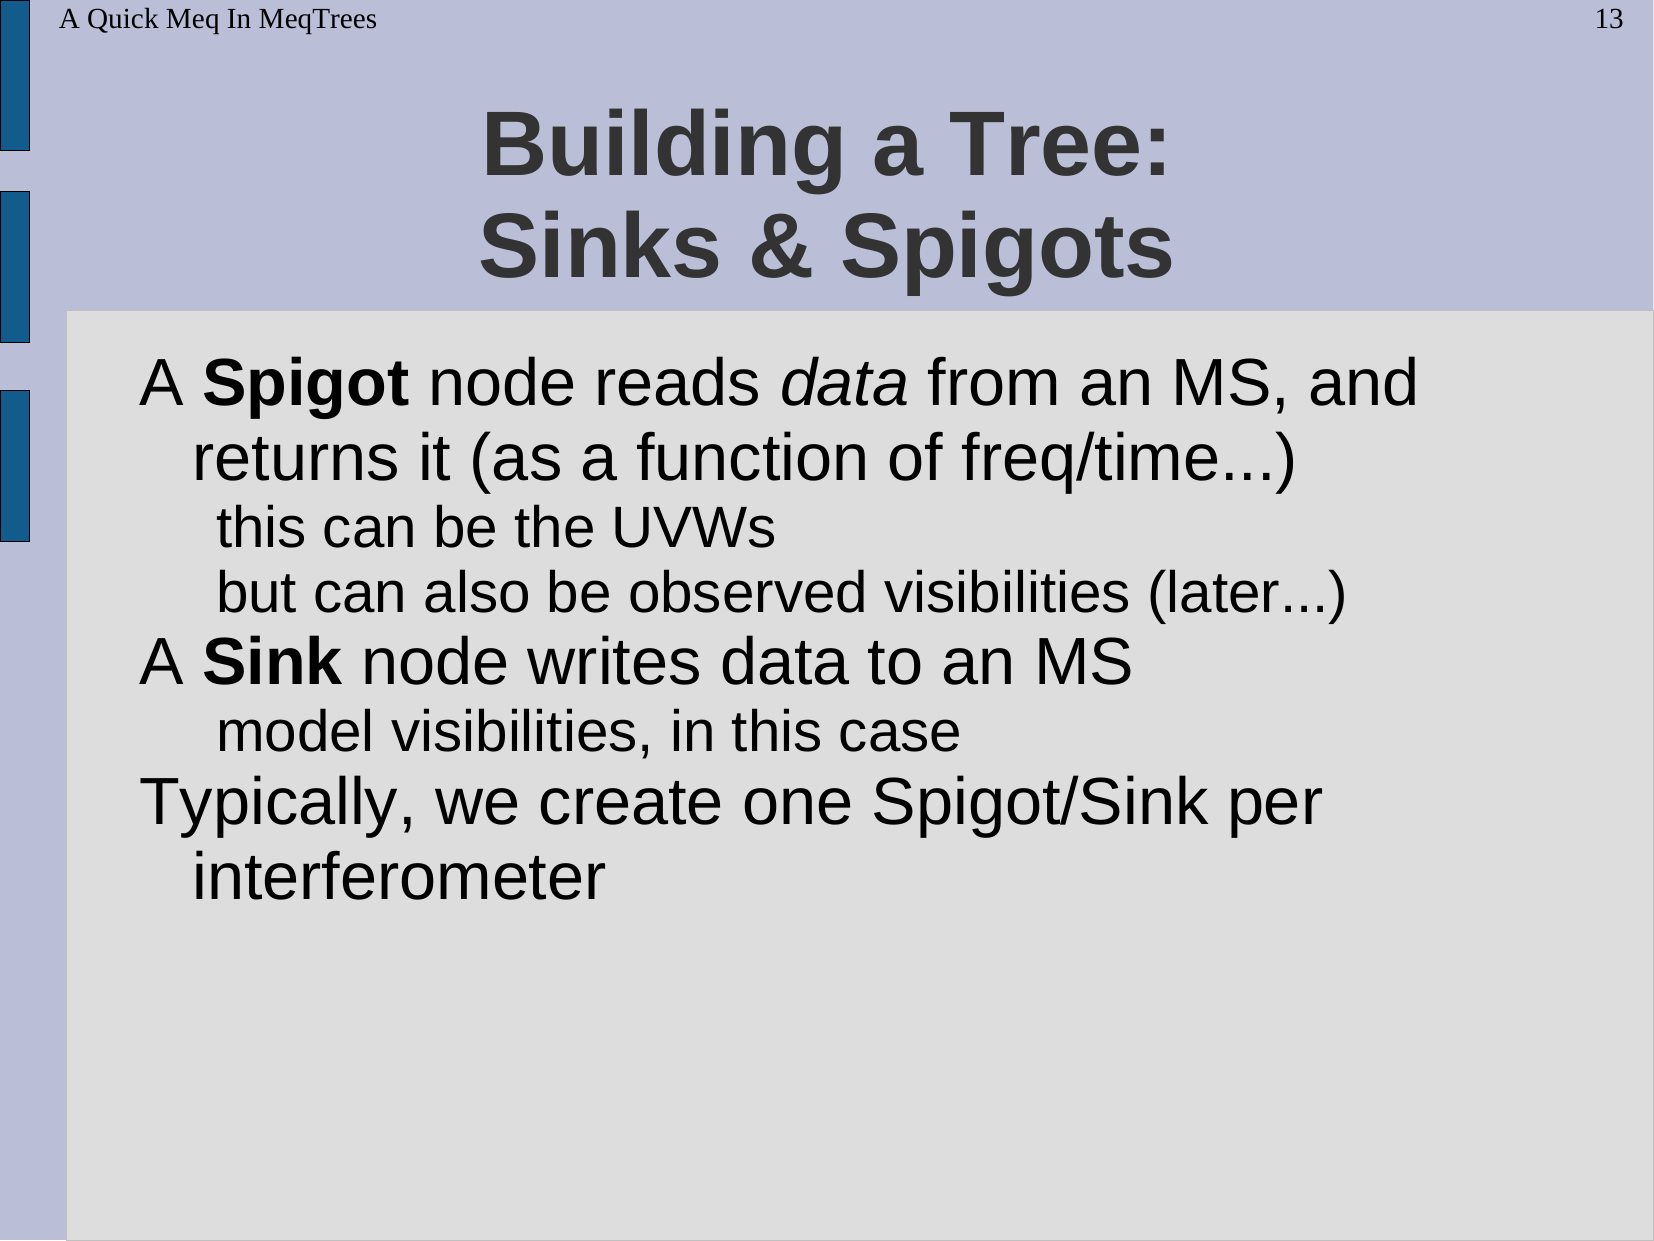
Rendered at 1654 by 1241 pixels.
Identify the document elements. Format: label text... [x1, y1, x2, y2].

list A Spigot node reads data from an MS, and returns it (as a function of freq/time...) this can be the UVWs but can also be observed visibilities (later...) A Sink node writes data to an MS model visibilities, in this case Typically, we create one Spigot/Sink per interferometer [121, 344, 1534, 1112]
title Building a Tree: Sinks & Spigots [121, 87, 1534, 302]
